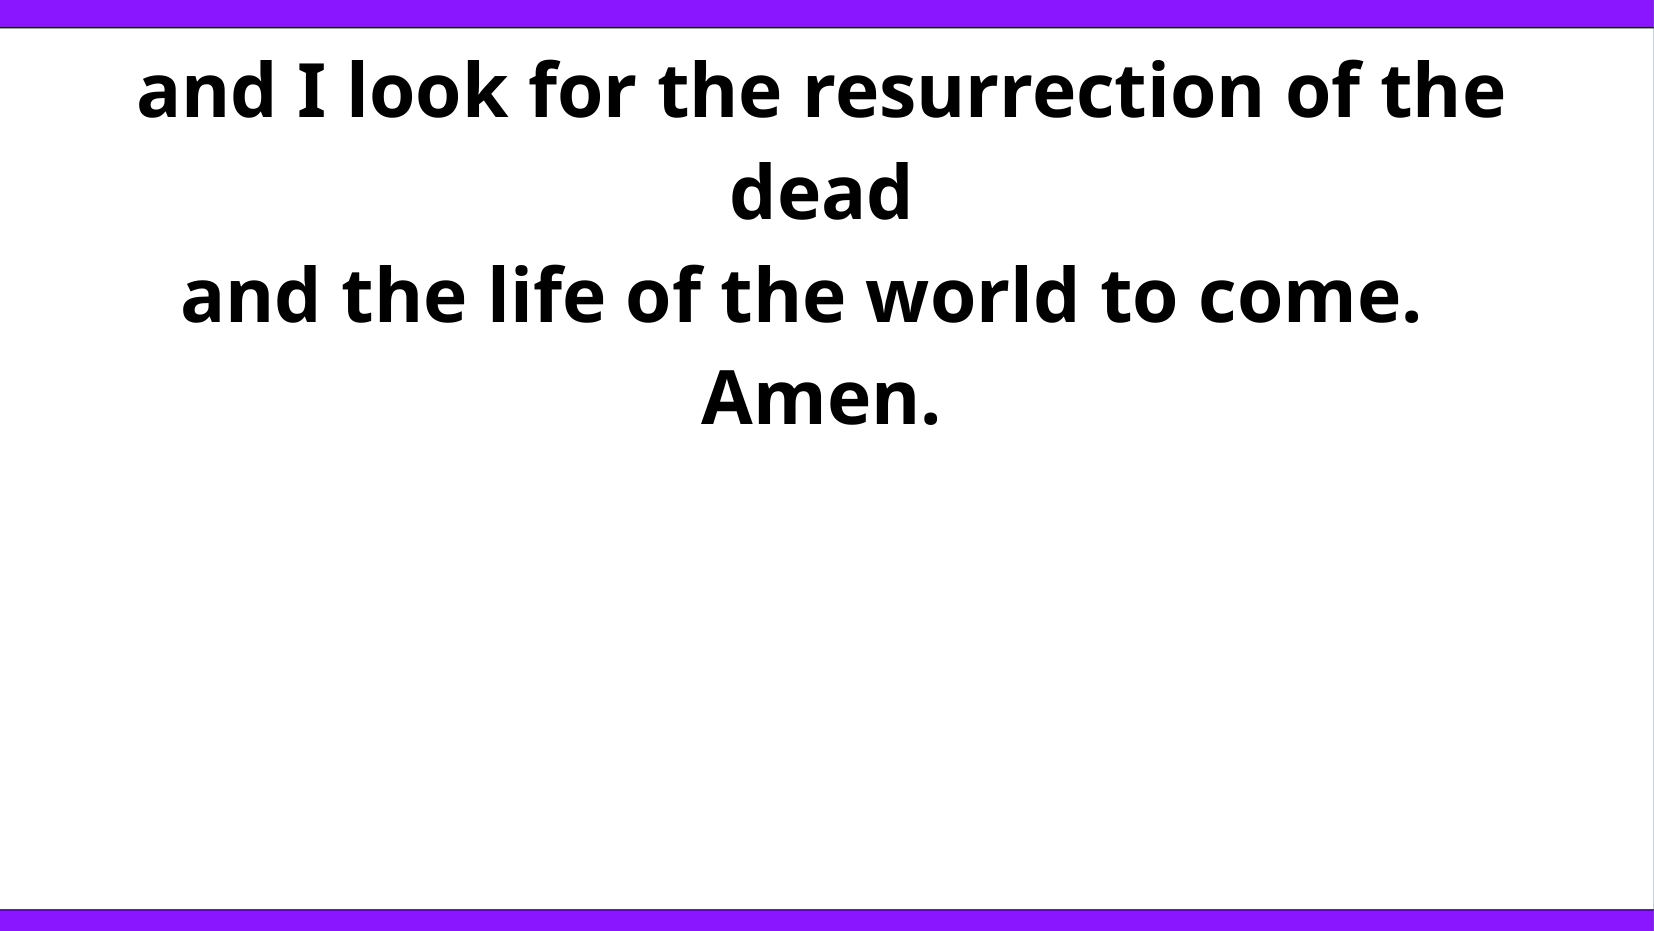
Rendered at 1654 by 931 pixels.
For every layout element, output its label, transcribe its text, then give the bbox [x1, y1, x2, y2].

picture [0, 0, 1654, 931]
text_box and I look for the resurrection of the dead and the life of the world to come. Amen. [49, 30, 1595, 345]
